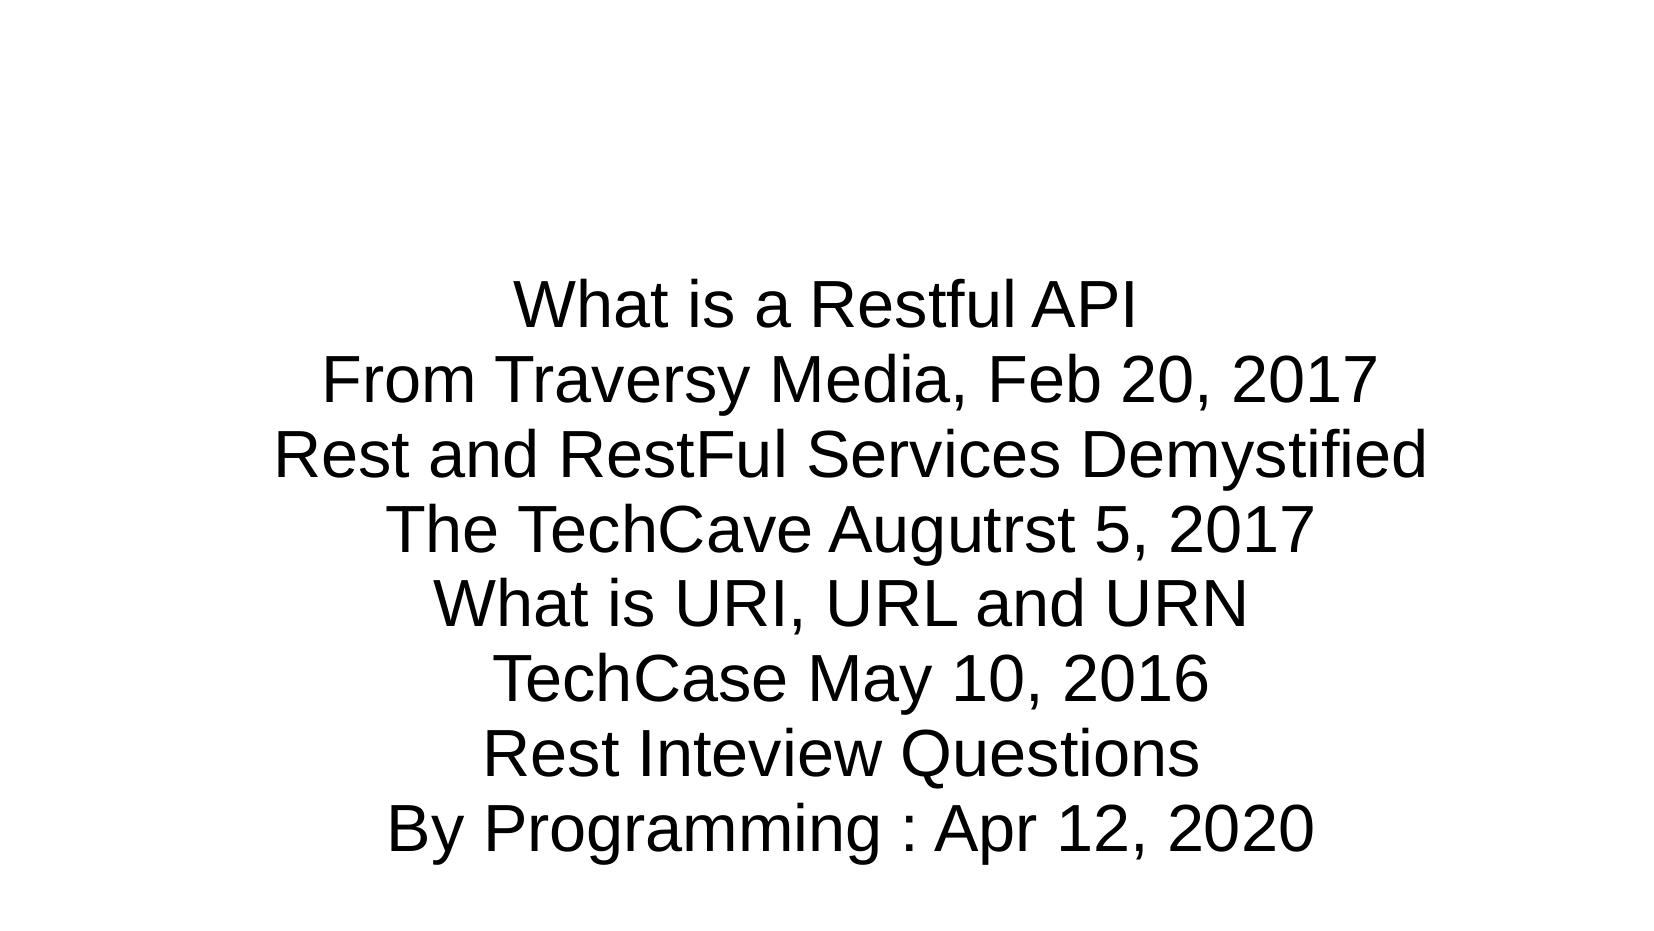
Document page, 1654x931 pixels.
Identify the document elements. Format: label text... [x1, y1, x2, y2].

subtitle What is a Restful API From Traversy Media, Feb 20, 2017 Rest and RestFul Services Demystified The TechCave Augutrst 5, 2017 What is URI, URL and URN TechCase May 10, 2016 Rest Inteview Questions By Programming : Apr 12, 2020 [82, 217, 1621, 916]
